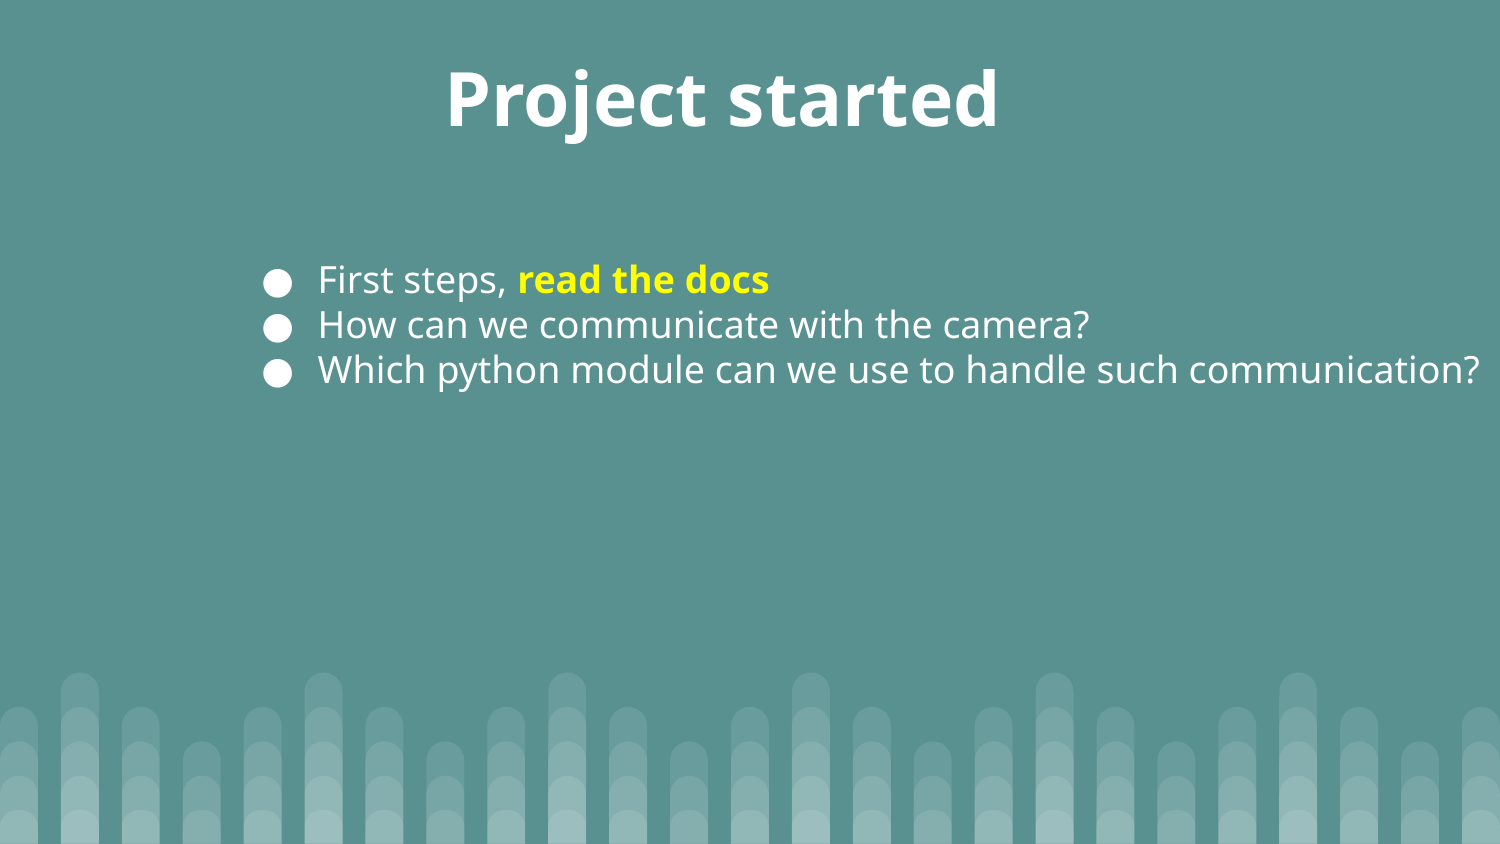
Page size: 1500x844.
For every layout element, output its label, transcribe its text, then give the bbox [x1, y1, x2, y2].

list First steps, read the docs How can we communicate with the camera? Which python module can we use to handle such communication? [227, 241, 1500, 688]
title Project started [429, 15, 1099, 177]
